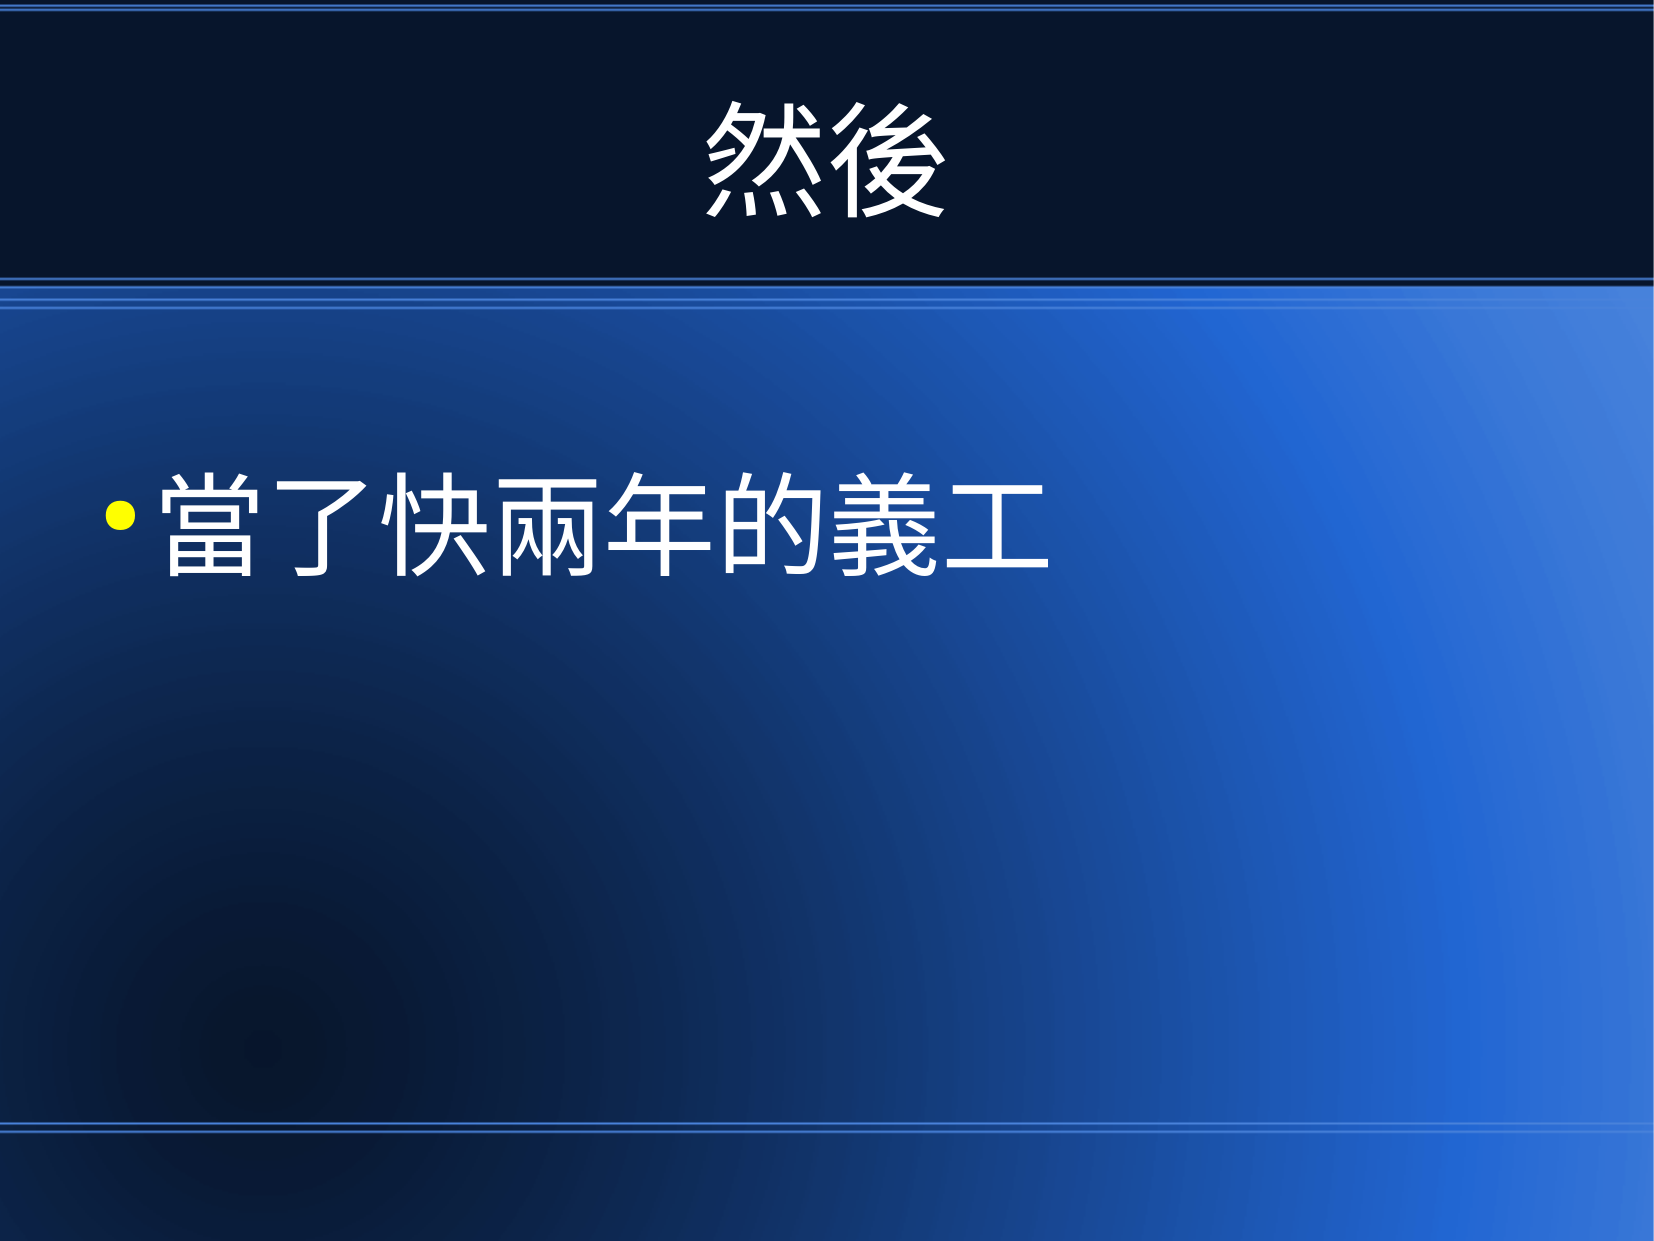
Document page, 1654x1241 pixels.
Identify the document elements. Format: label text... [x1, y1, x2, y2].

picture [0, 0, 1654, 1241]
title 然後 [82, 49, 1571, 257]
list 當了快兩年的義工 [82, 355, 1571, 1241]
